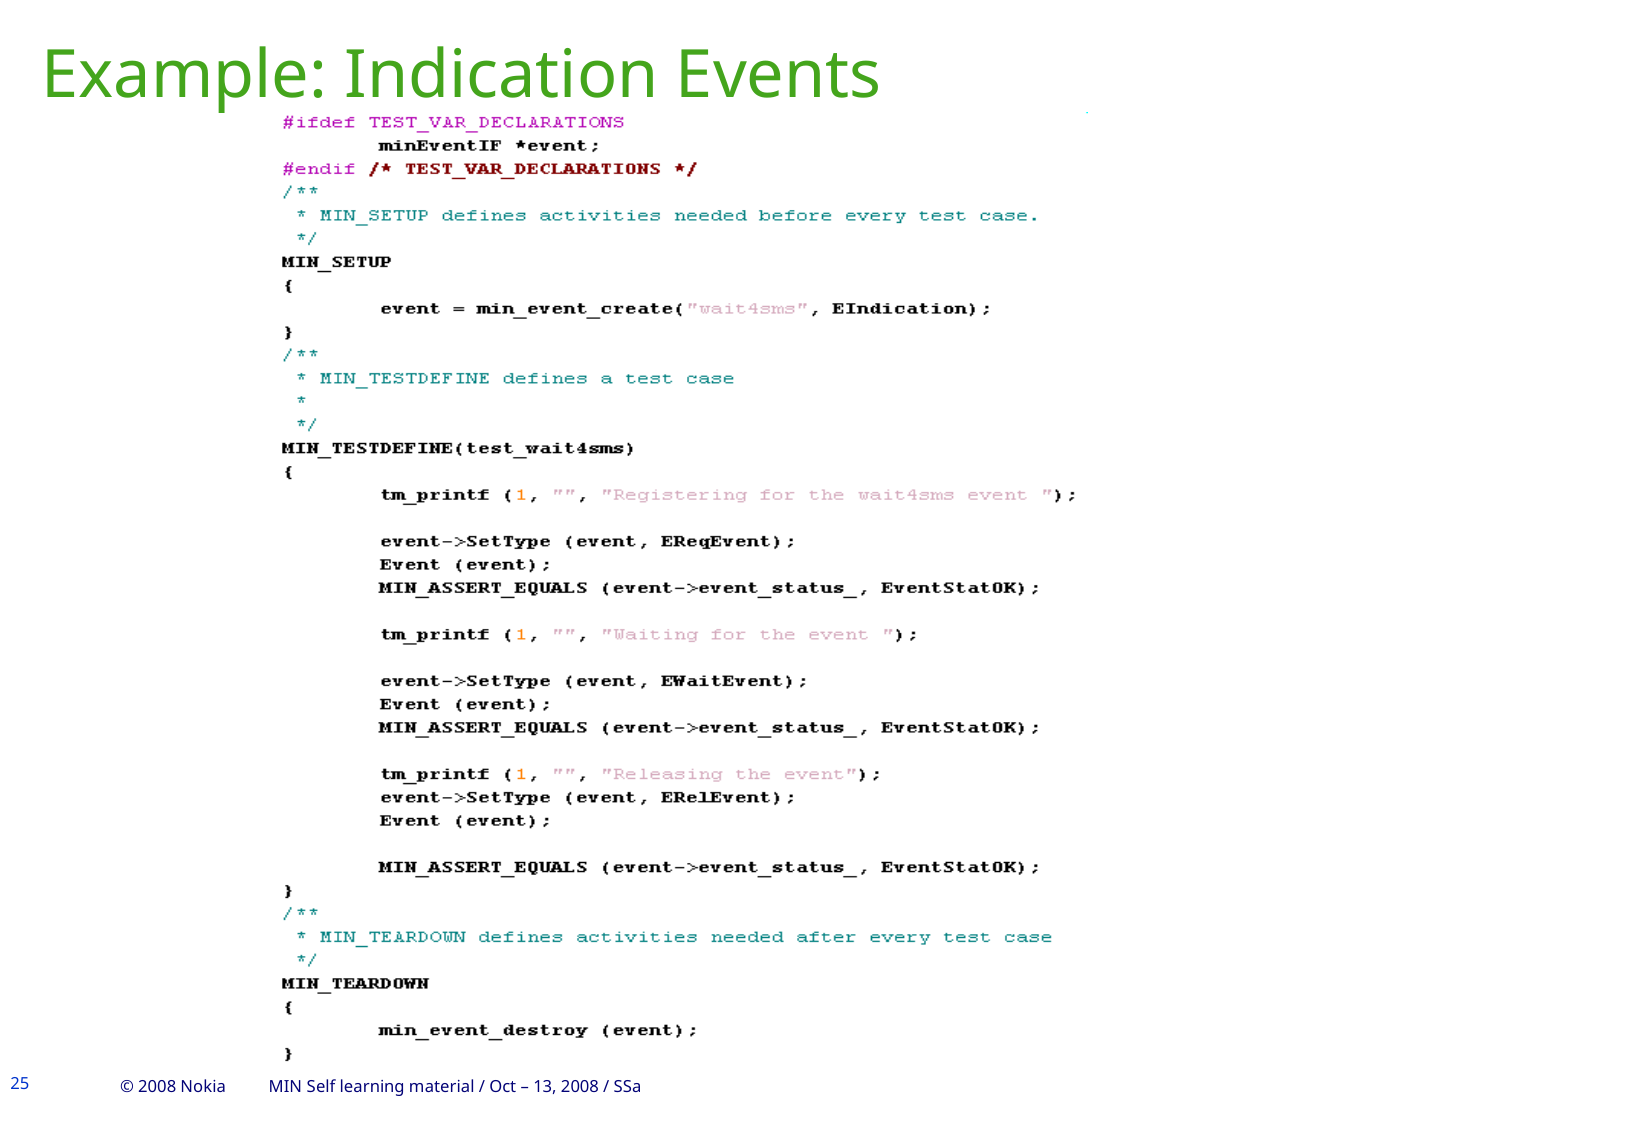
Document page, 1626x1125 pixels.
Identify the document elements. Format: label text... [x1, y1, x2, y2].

picture [281, 112, 1088, 1065]
title Example: Indication Events [41, 23, 1421, 126]
